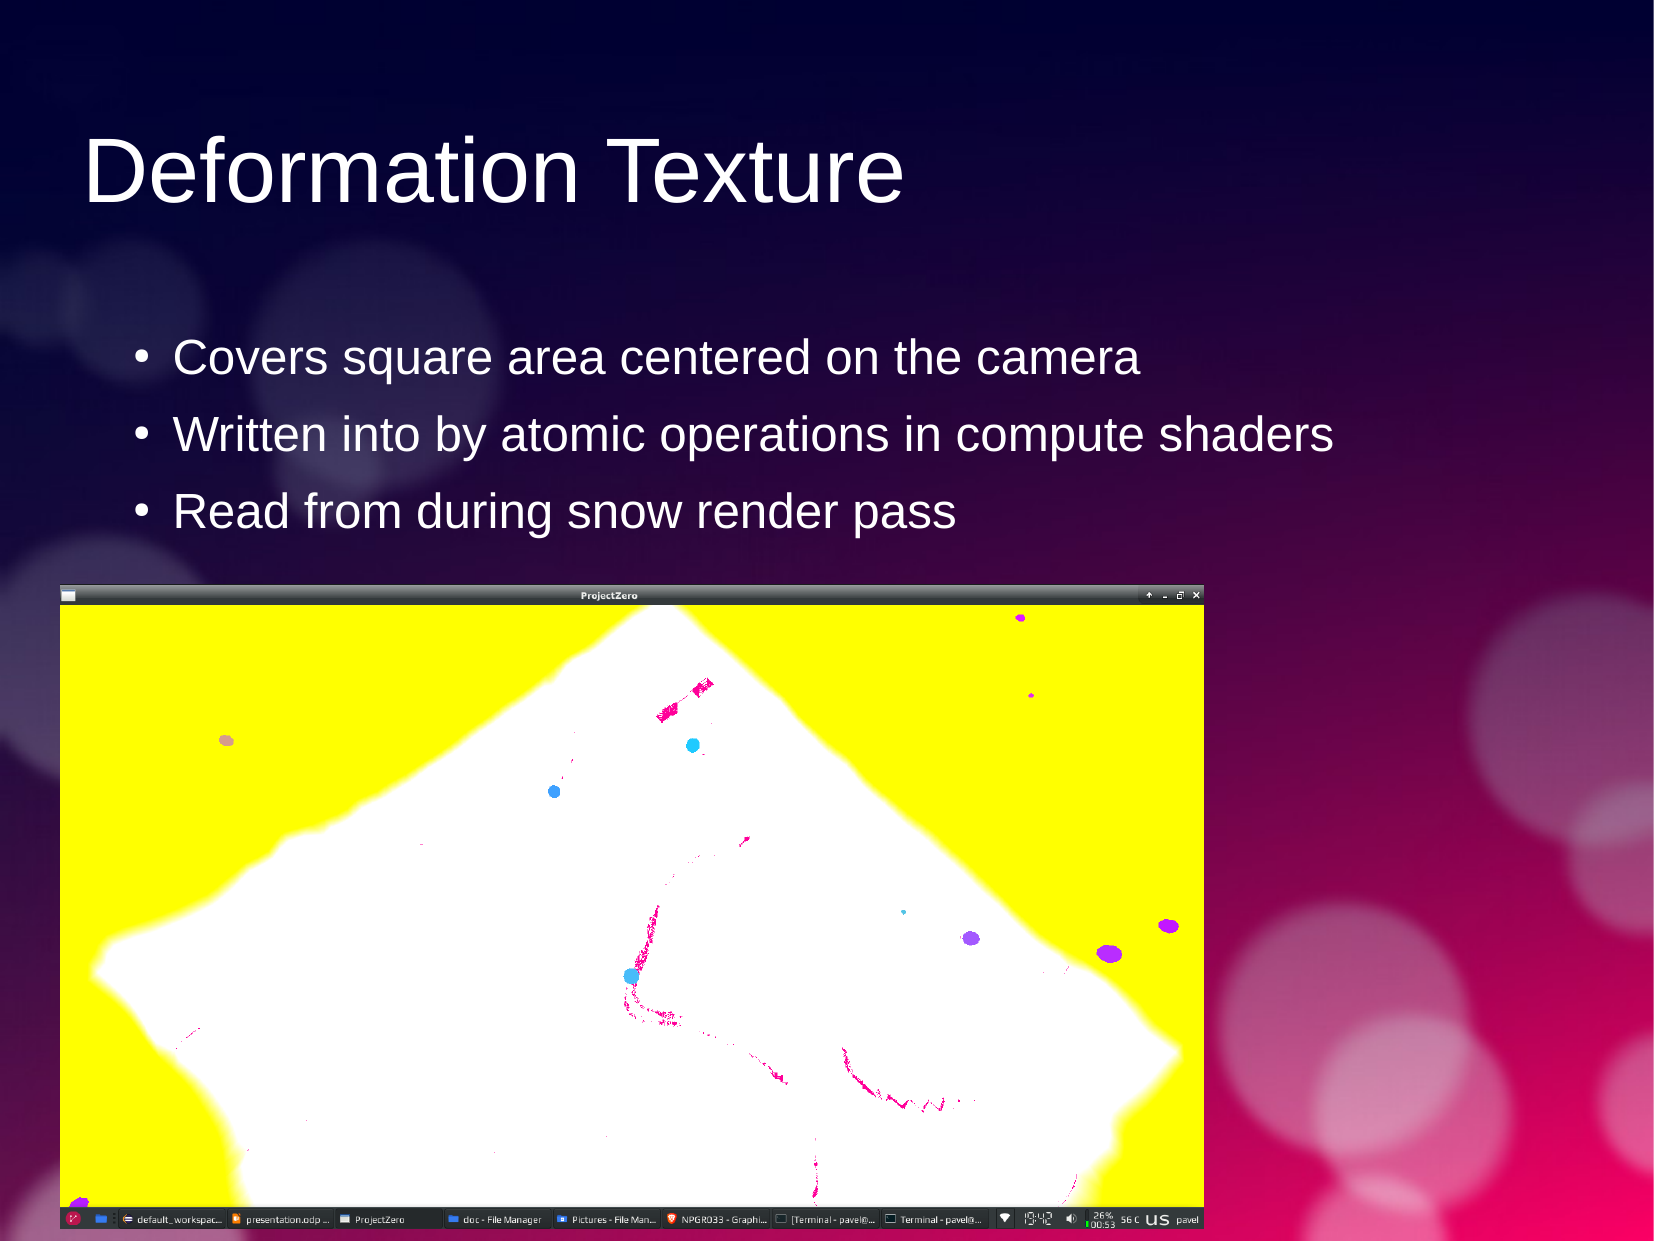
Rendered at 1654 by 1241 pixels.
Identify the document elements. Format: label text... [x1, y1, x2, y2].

title Deformation Texture [82, 67, 1571, 275]
picture [0, 0, 1654, 1241]
list Covers square area centered on the camera Written into by atomic operations in compute shaders Read from during snow render pass [120, 330, 1636, 541]
